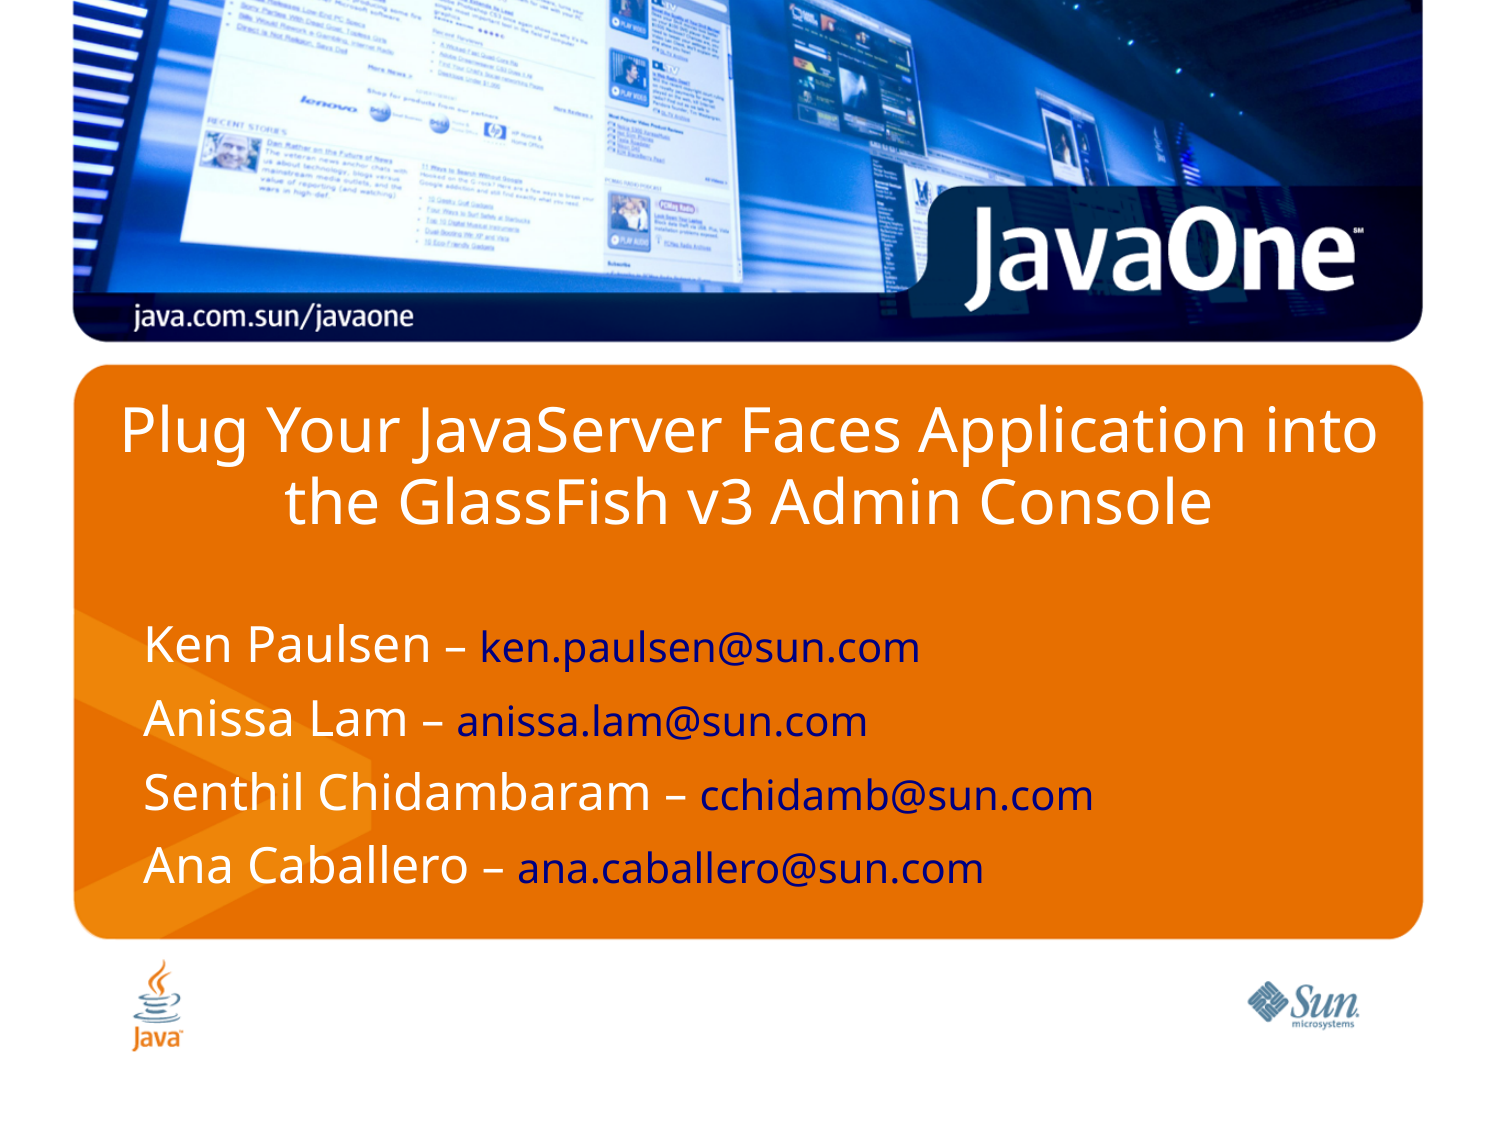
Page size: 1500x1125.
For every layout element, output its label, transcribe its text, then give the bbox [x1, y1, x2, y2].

list Ken Paulsen – ken.paulsen@sun.com Anissa Lam – anissa.lam@sun.com Senthil Chidambaram – cchidamb@sun.com Ana Caballero – ana.caballero@sun.com [143, 613, 1351, 857]
picture [0, 0, 1500, 1125]
title Plug Your JavaServer Faces Application into the GlassFish v3 Admin Console [112, 394, 1388, 598]
